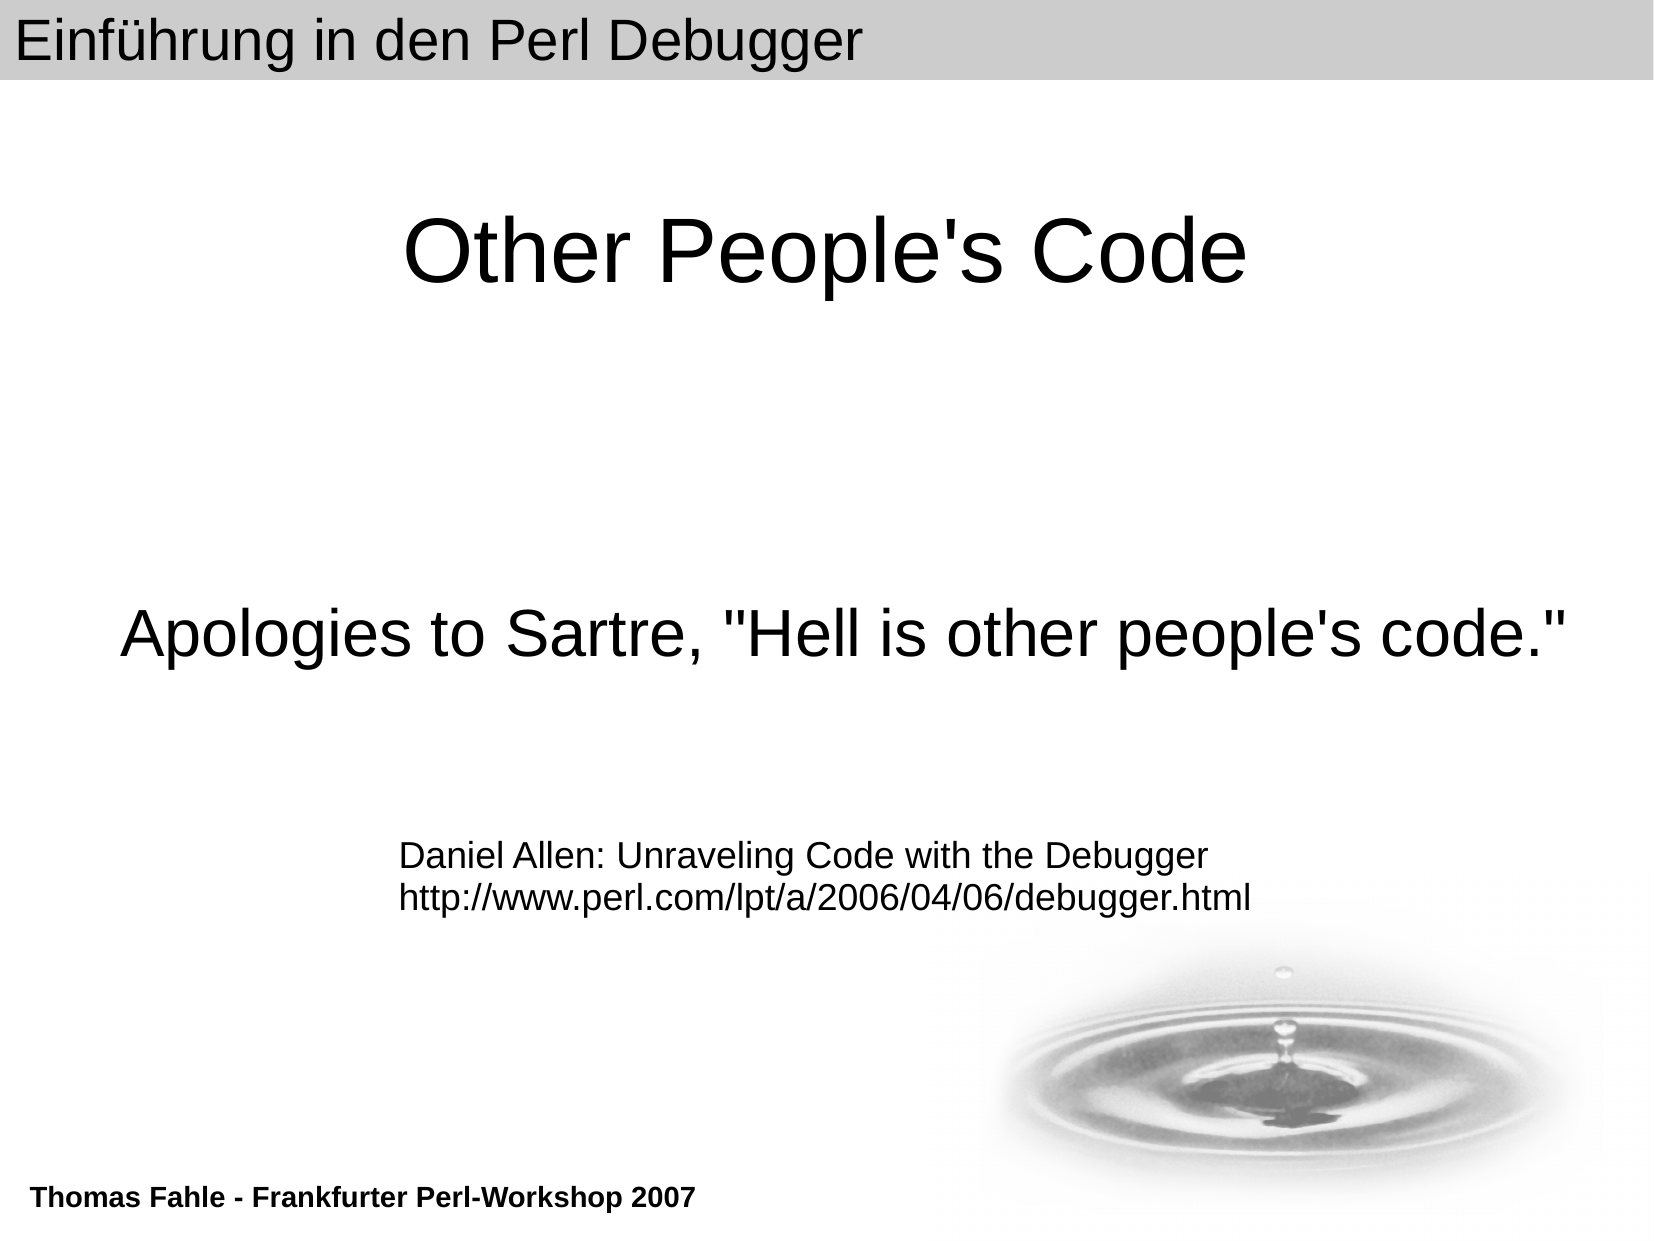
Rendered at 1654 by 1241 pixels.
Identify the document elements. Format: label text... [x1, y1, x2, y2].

title Other People's Code [82, 147, 1571, 355]
subtitle Apologies to Sartre, "Hell is other people's code." [82, 367, 1571, 975]
text_box Daniel Allen: Unraveling Code with the Debugger http://www.perl.com/lpt/a/2006/04/06/debugger.html [383, 826, 1270, 968]
picture [0, 80, 1654, 1241]
